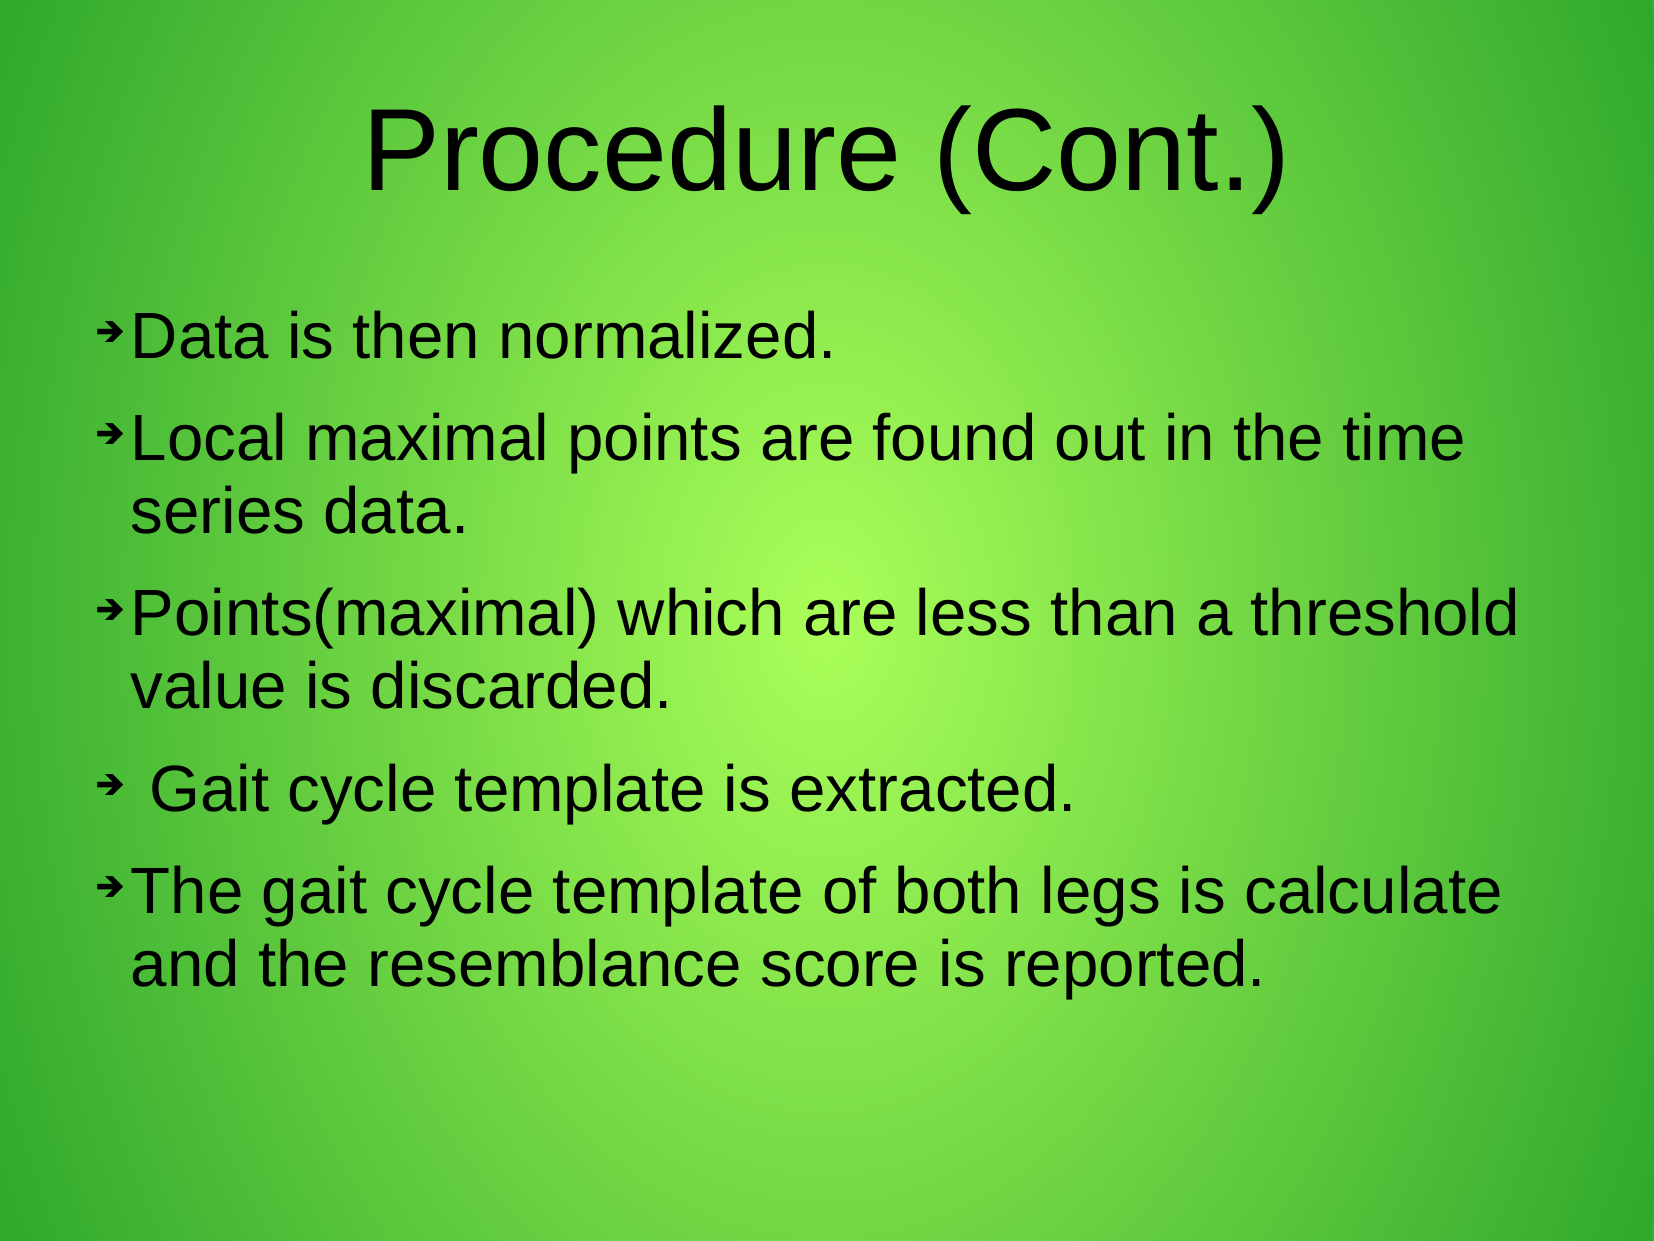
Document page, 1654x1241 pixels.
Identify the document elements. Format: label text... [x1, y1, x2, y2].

list Data is then normalized. Local maximal points are found out in the time series data. Points(maximal) which are less than a threshold value is discarded. Gait cycle template is extracted. The gait cycle template of both legs is calculate and the resemblance score is reported. [82, 299, 1571, 1019]
title Procedure (Cont.) [82, 47, 1571, 252]
